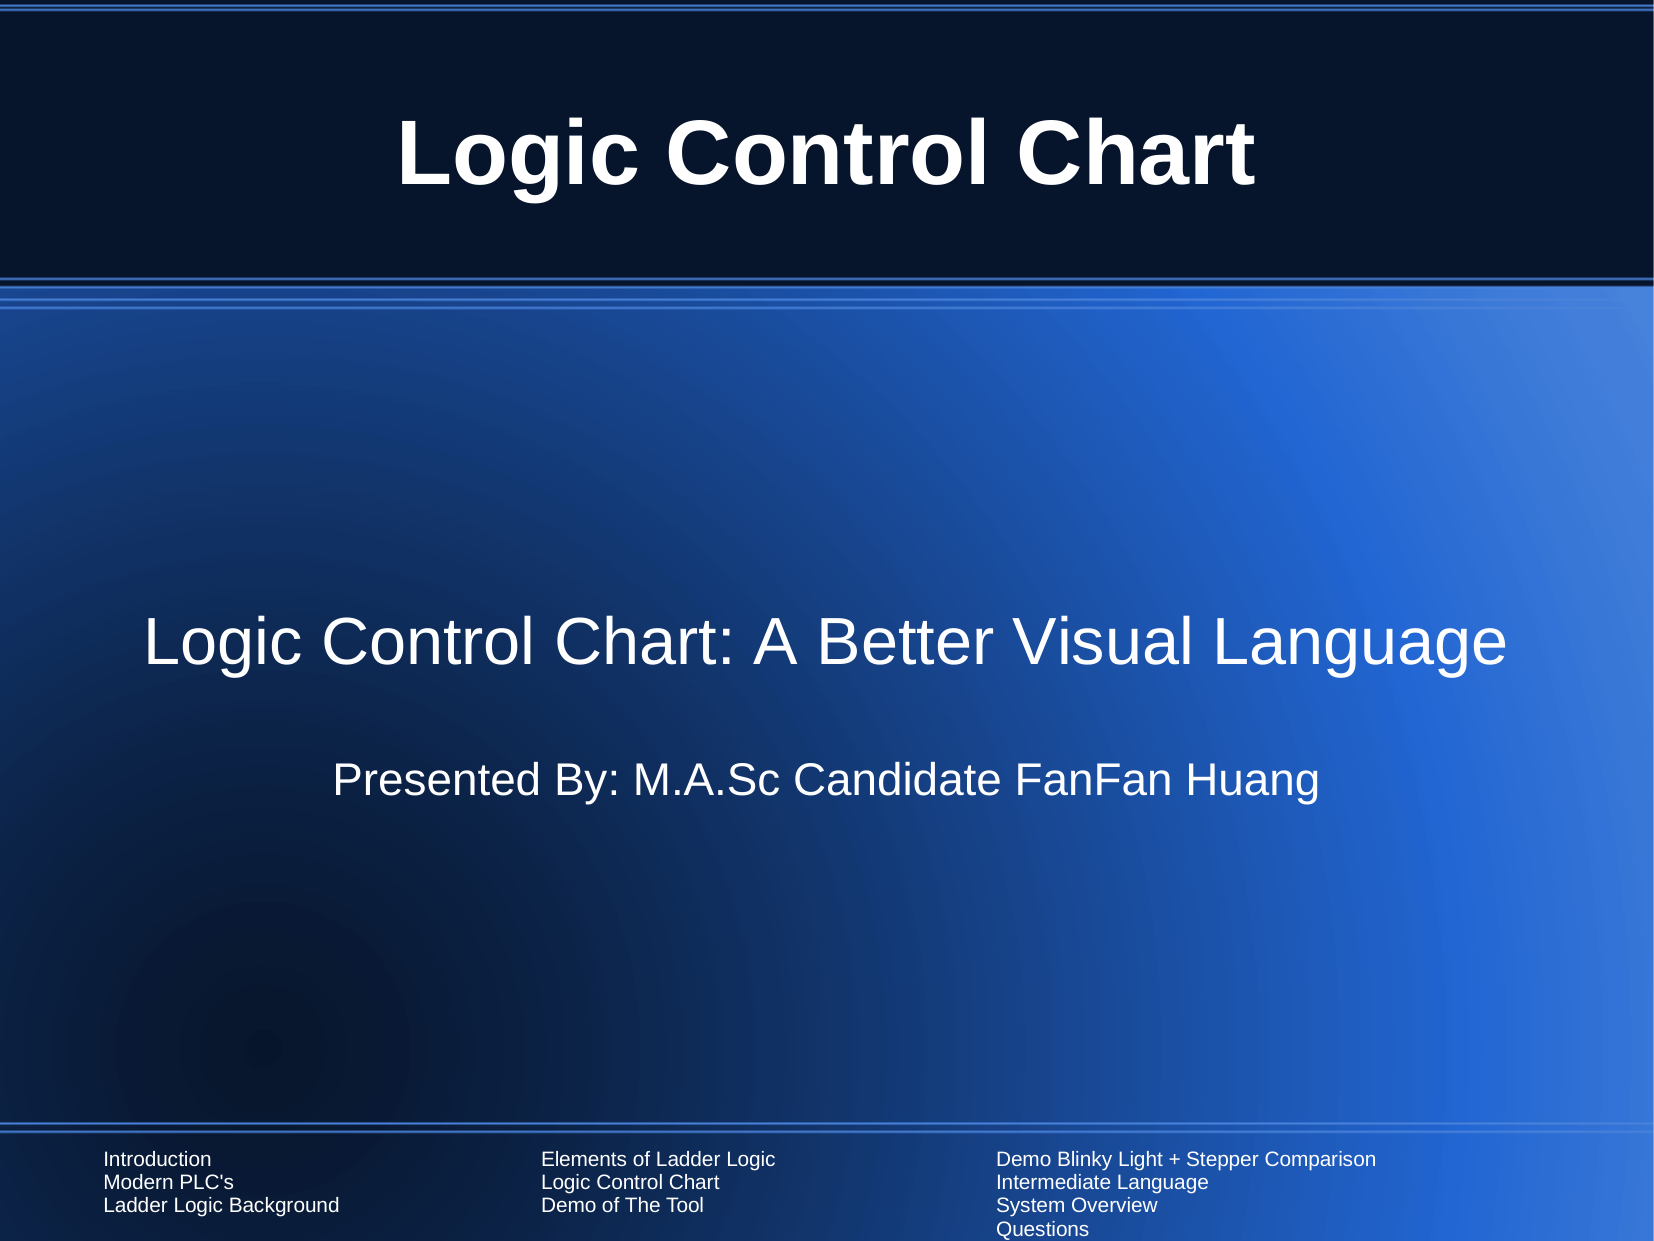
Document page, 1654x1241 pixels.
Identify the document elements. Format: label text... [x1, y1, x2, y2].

subtitle Logic Control Chart: A Better Visual Language Presented By: M.A.Sc Candidate FanFan Huang [82, 307, 1571, 1126]
picture [0, 0, 1654, 1241]
title Logic Control Chart [82, 49, 1571, 257]
